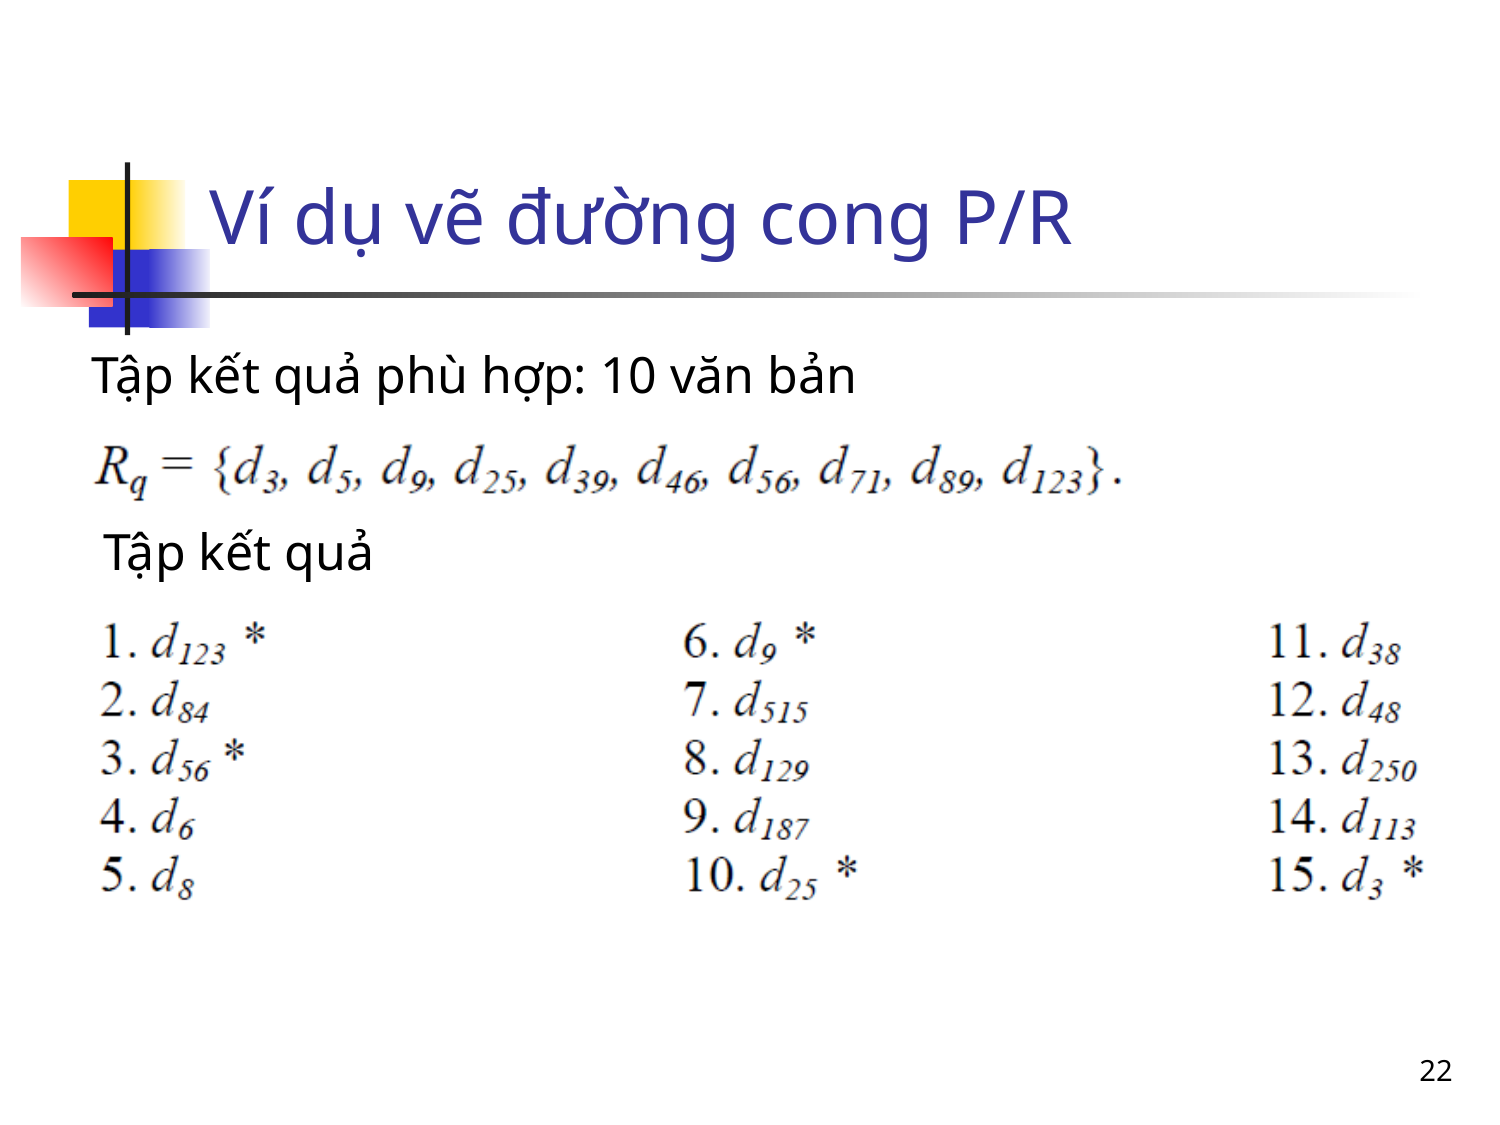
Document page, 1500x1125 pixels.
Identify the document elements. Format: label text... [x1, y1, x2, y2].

slide_number <number> [1155, 1024, 1468, 1100]
text_box Tập kết quả phù hợp: 10 văn bản [76, 336, 1388, 412]
picture [88, 596, 1436, 917]
title Ví dụ vẽ đường cong P/R [194, 148, 1474, 267]
text_box Tập kết quả [88, 513, 1400, 589]
picture [88, 412, 1129, 513]
